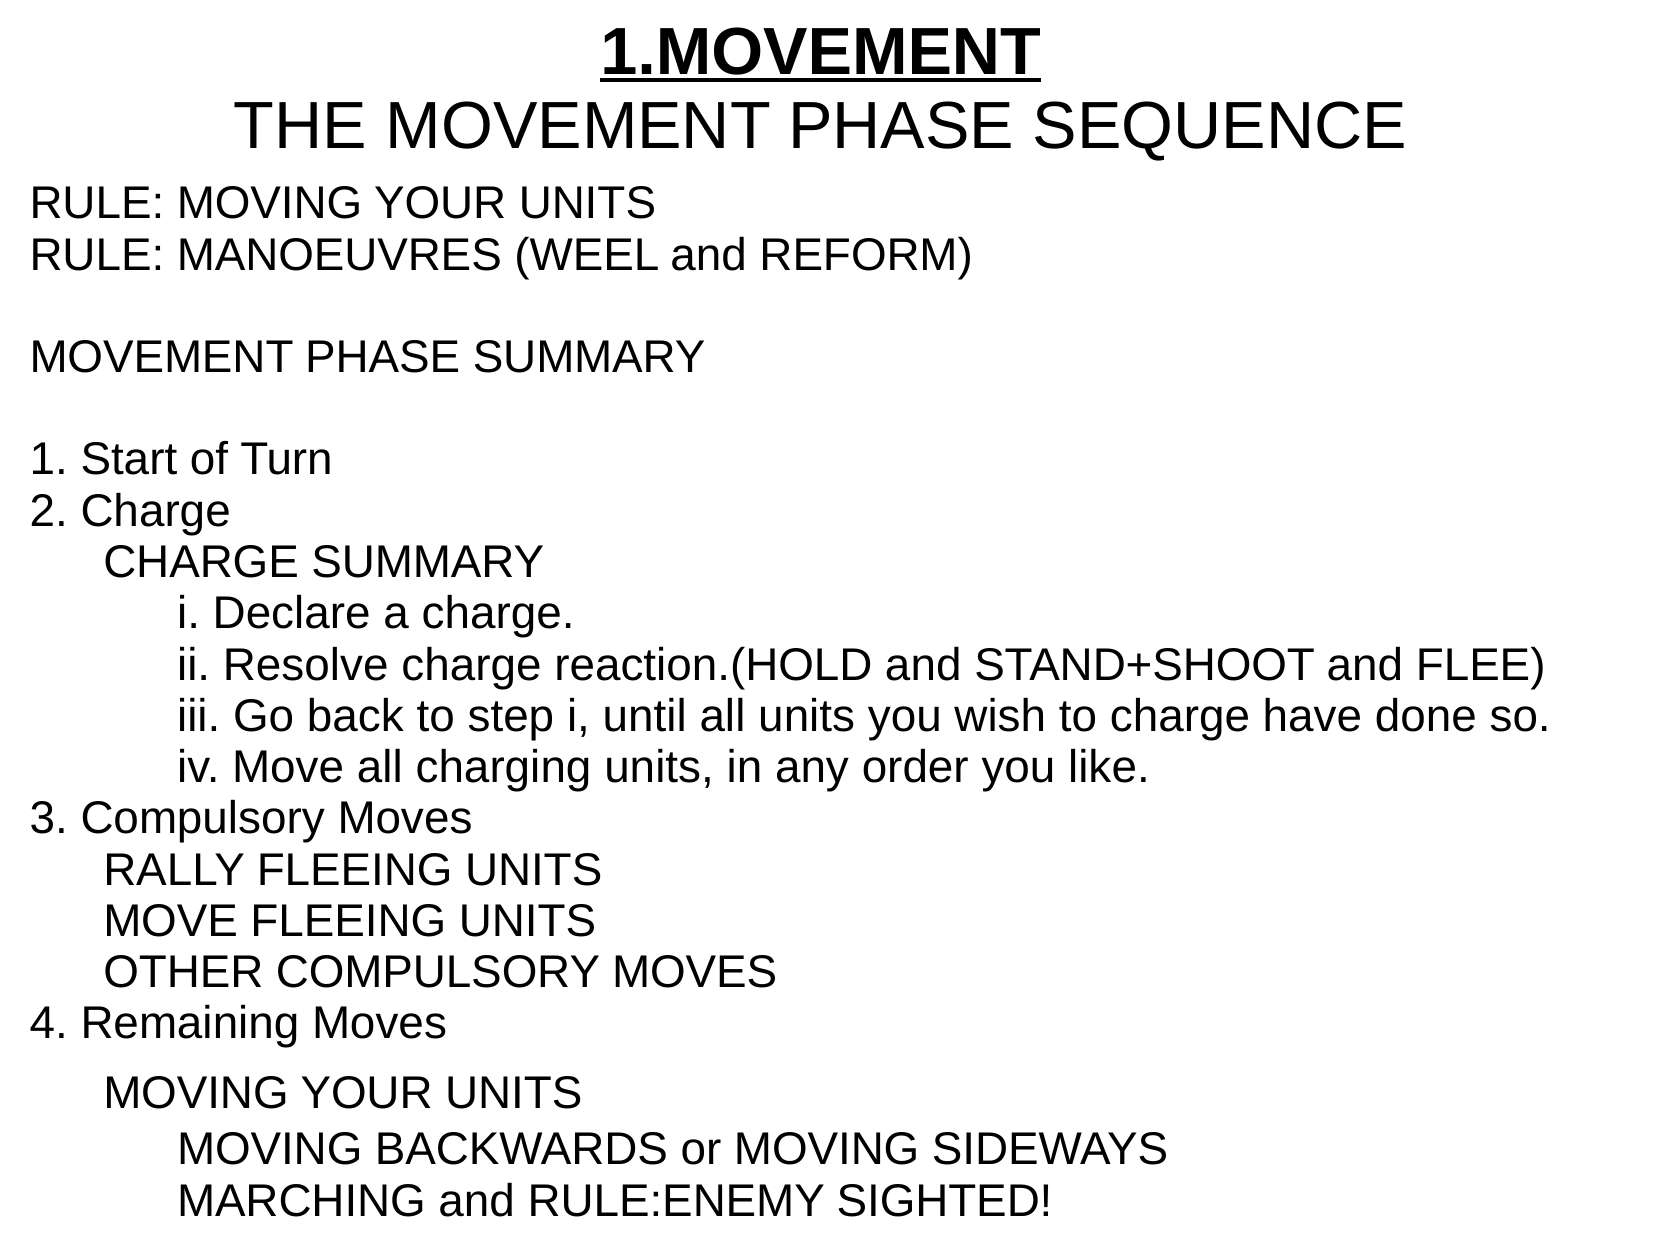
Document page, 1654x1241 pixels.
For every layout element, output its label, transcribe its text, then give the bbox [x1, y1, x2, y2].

subtitle RULE: MOVING YOUR UNITS RULE: MANOEUVRES (WEEL and REFORM) MOVEMENT PHASE SUMMARY 1. Start of Turn 2. Charge CHARGE SUMMARY i. Declare a charge. ii. Resolve charge reaction.(HOLD and STAND+SHOOT and FLEE) iii. Go back to step i, until all units you wish to charge have done so. iv. Move all charging units, in any order you like. 3. Compulsory Moves RALLY FLEEING UNITS MOVE FLEEING UNITS OTHER COMPULSORY MOVES 4. Remaining Moves MOVING YOUR UNITS MOVING BACKWARDS or MOVING SIDEWAYS MARCHING and RULE:ENEMY SIGHTED! [29, 177, 1625, 1241]
title 1.MOVEMENT THE MOVEMENT PHASE SEQUENCE [17, 13, 1625, 164]
